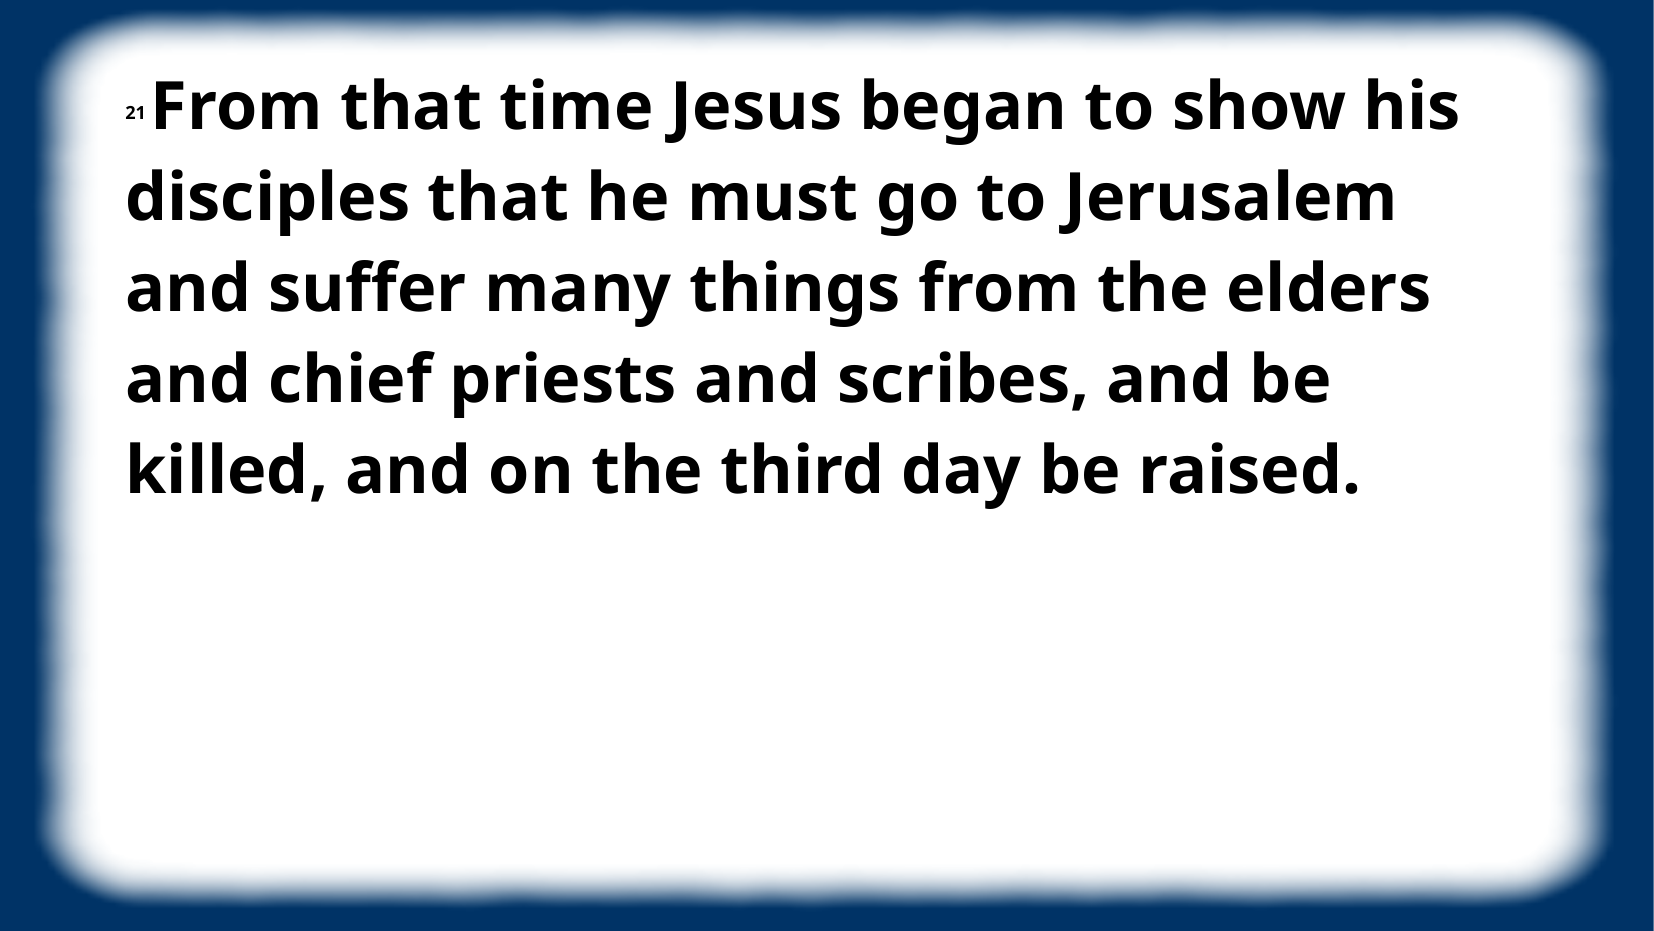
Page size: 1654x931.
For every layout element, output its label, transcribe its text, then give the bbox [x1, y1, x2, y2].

text_box 21 From that time Jesus began to show his disciples that he must go to Jerusalem and suffer many things from the elders and chief priests and scribes, and be killed, and on the third day be raised. [110, 51, 1551, 511]
picture [0, 0, 1654, 931]
